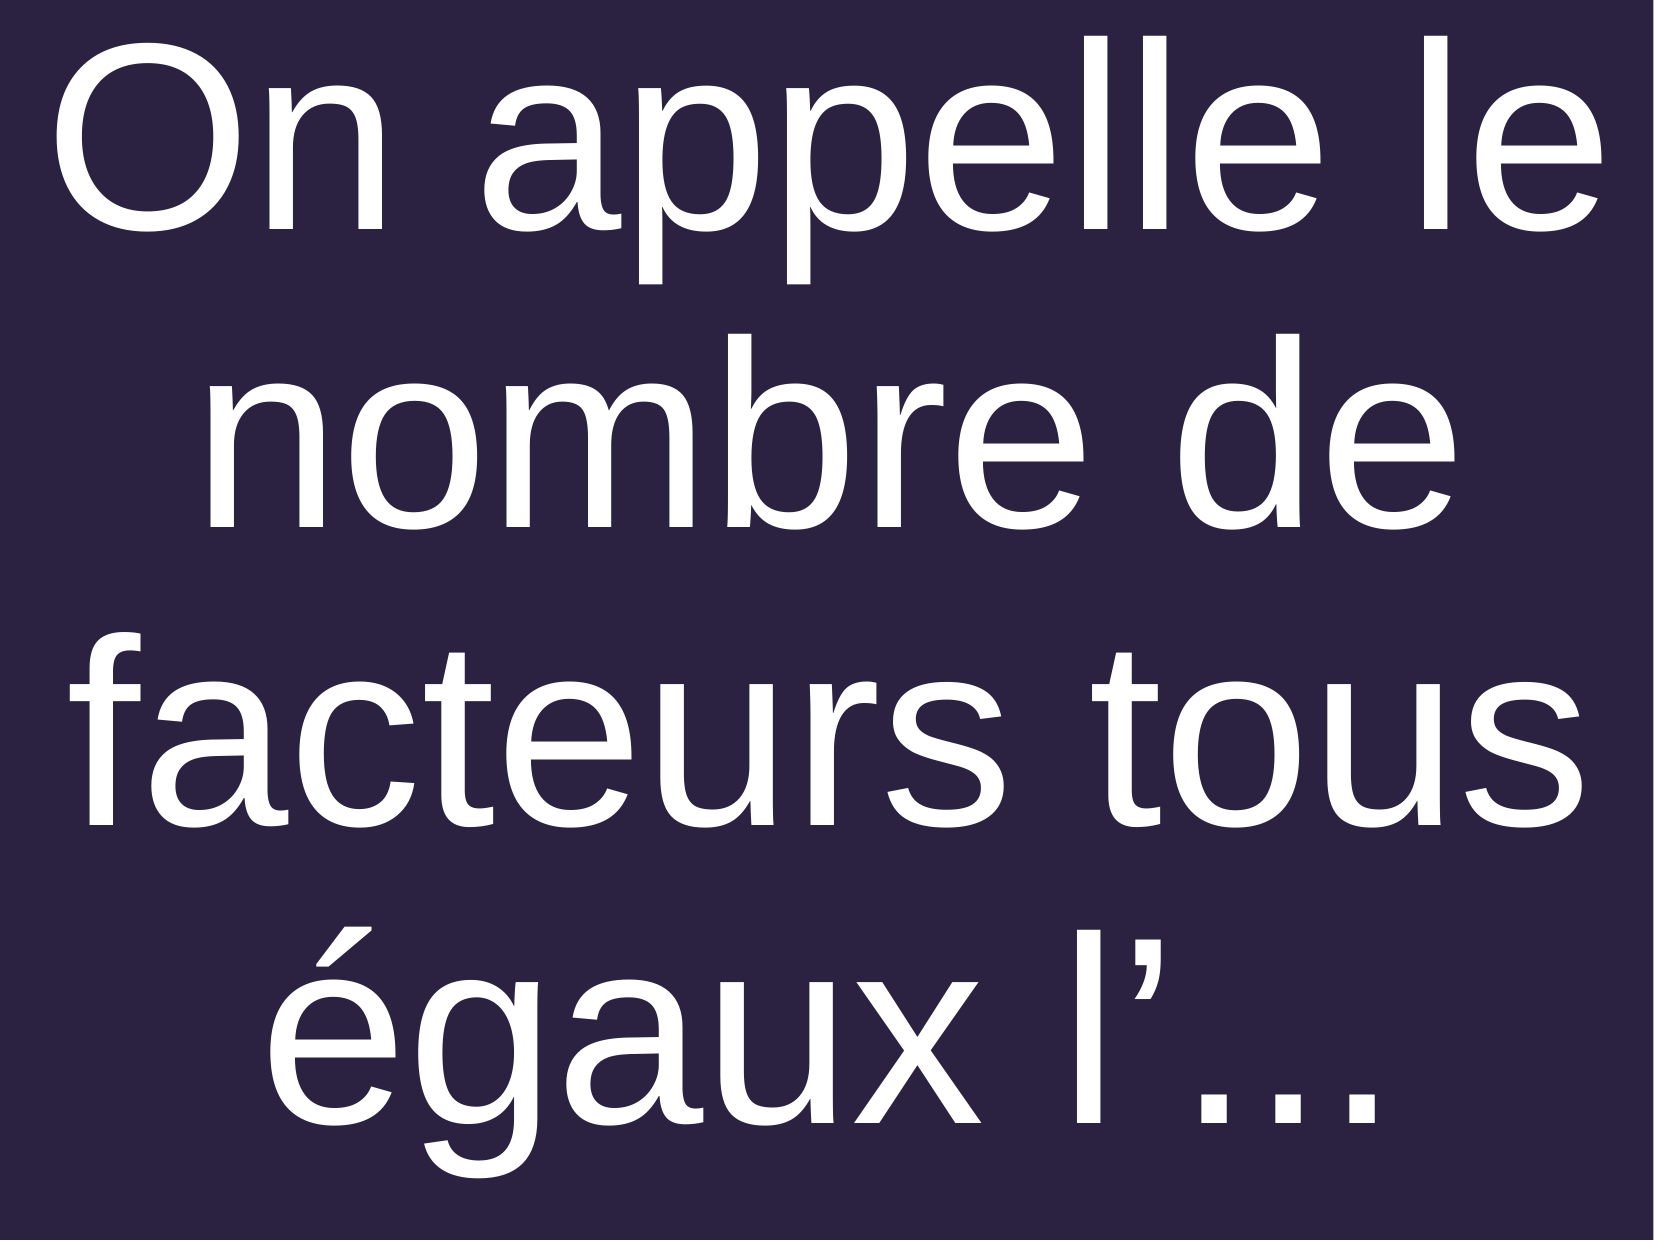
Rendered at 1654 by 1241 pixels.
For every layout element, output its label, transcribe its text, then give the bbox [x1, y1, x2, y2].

title On appelle le nombre de facteurs tous égaux l’... [2, 0, 1654, 1181]
